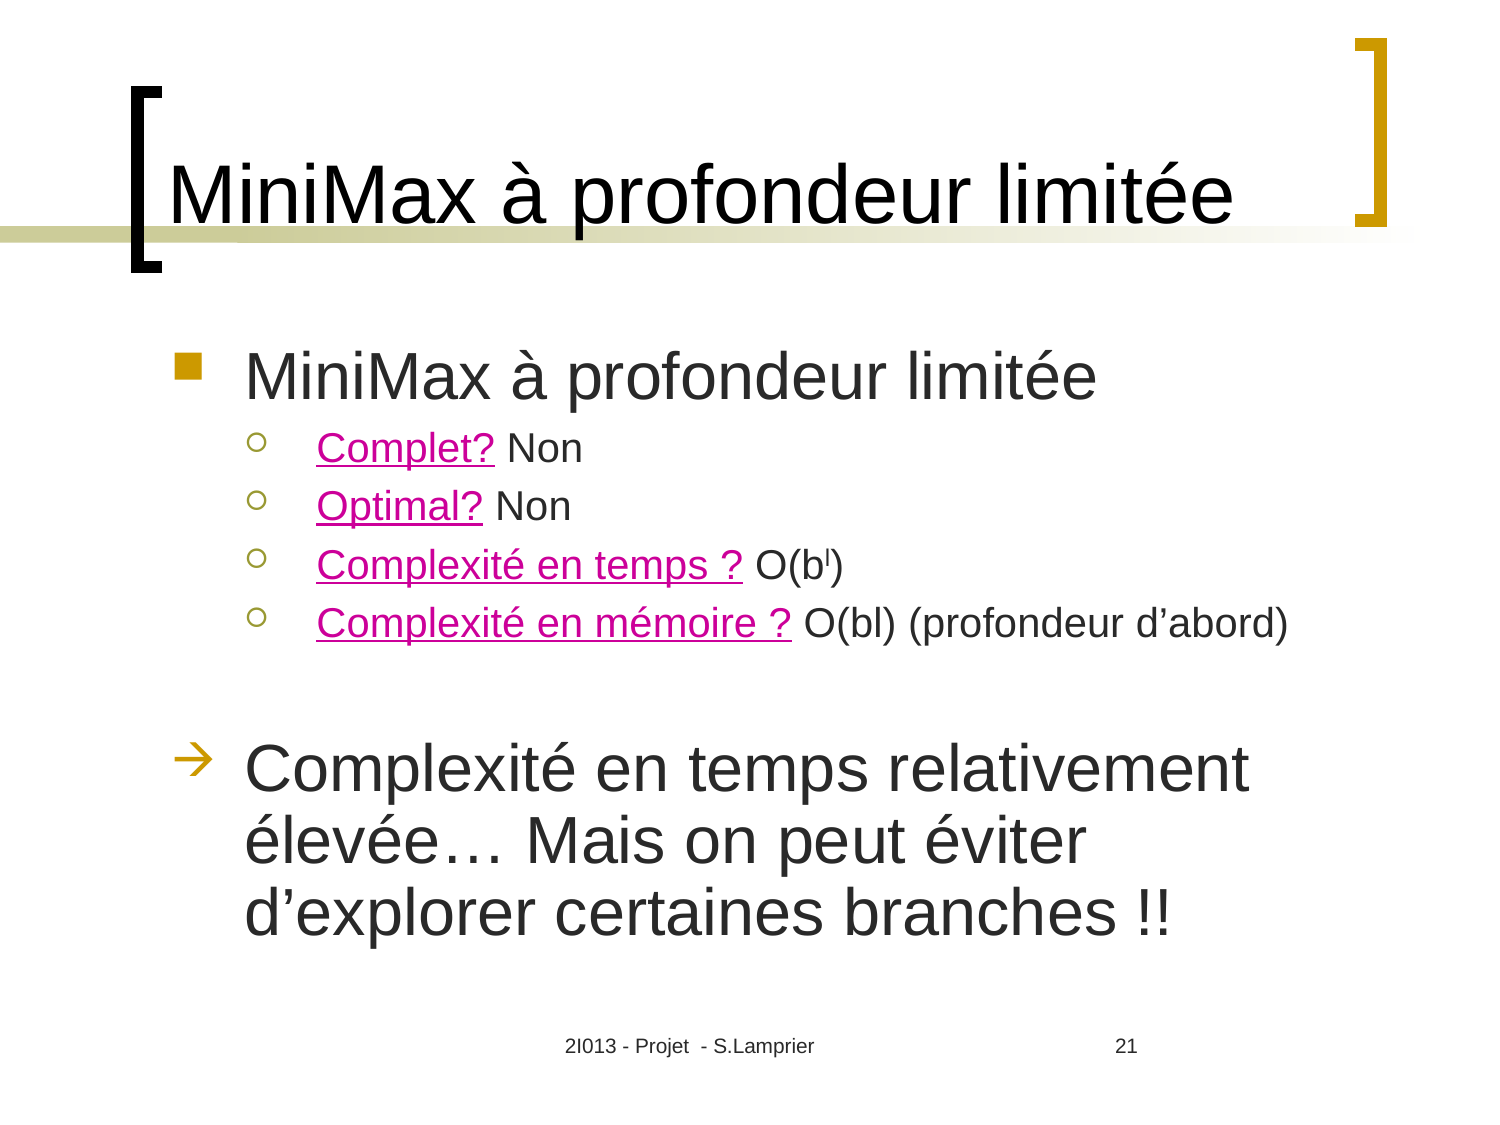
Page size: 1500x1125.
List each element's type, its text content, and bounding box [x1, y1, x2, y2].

slide_number <numéro> [1100, 1025, 1413, 1100]
footer 2I013 - Projet - S.Lamprier [549, 1025, 1025, 1100]
title MiniMax à profondeur limitée [152, 15, 1328, 248]
text_box MiniMax à profondeur limitée Complet? Non Optimal? Non Complexité en temps ? O(bl) Complexité en mémoire ? O(bl) (profondeur d’abord) Complexité en temps relativement élevée… Mais on peut éviter d’explorer certaines branches !! [155, 324, 1413, 1000]
